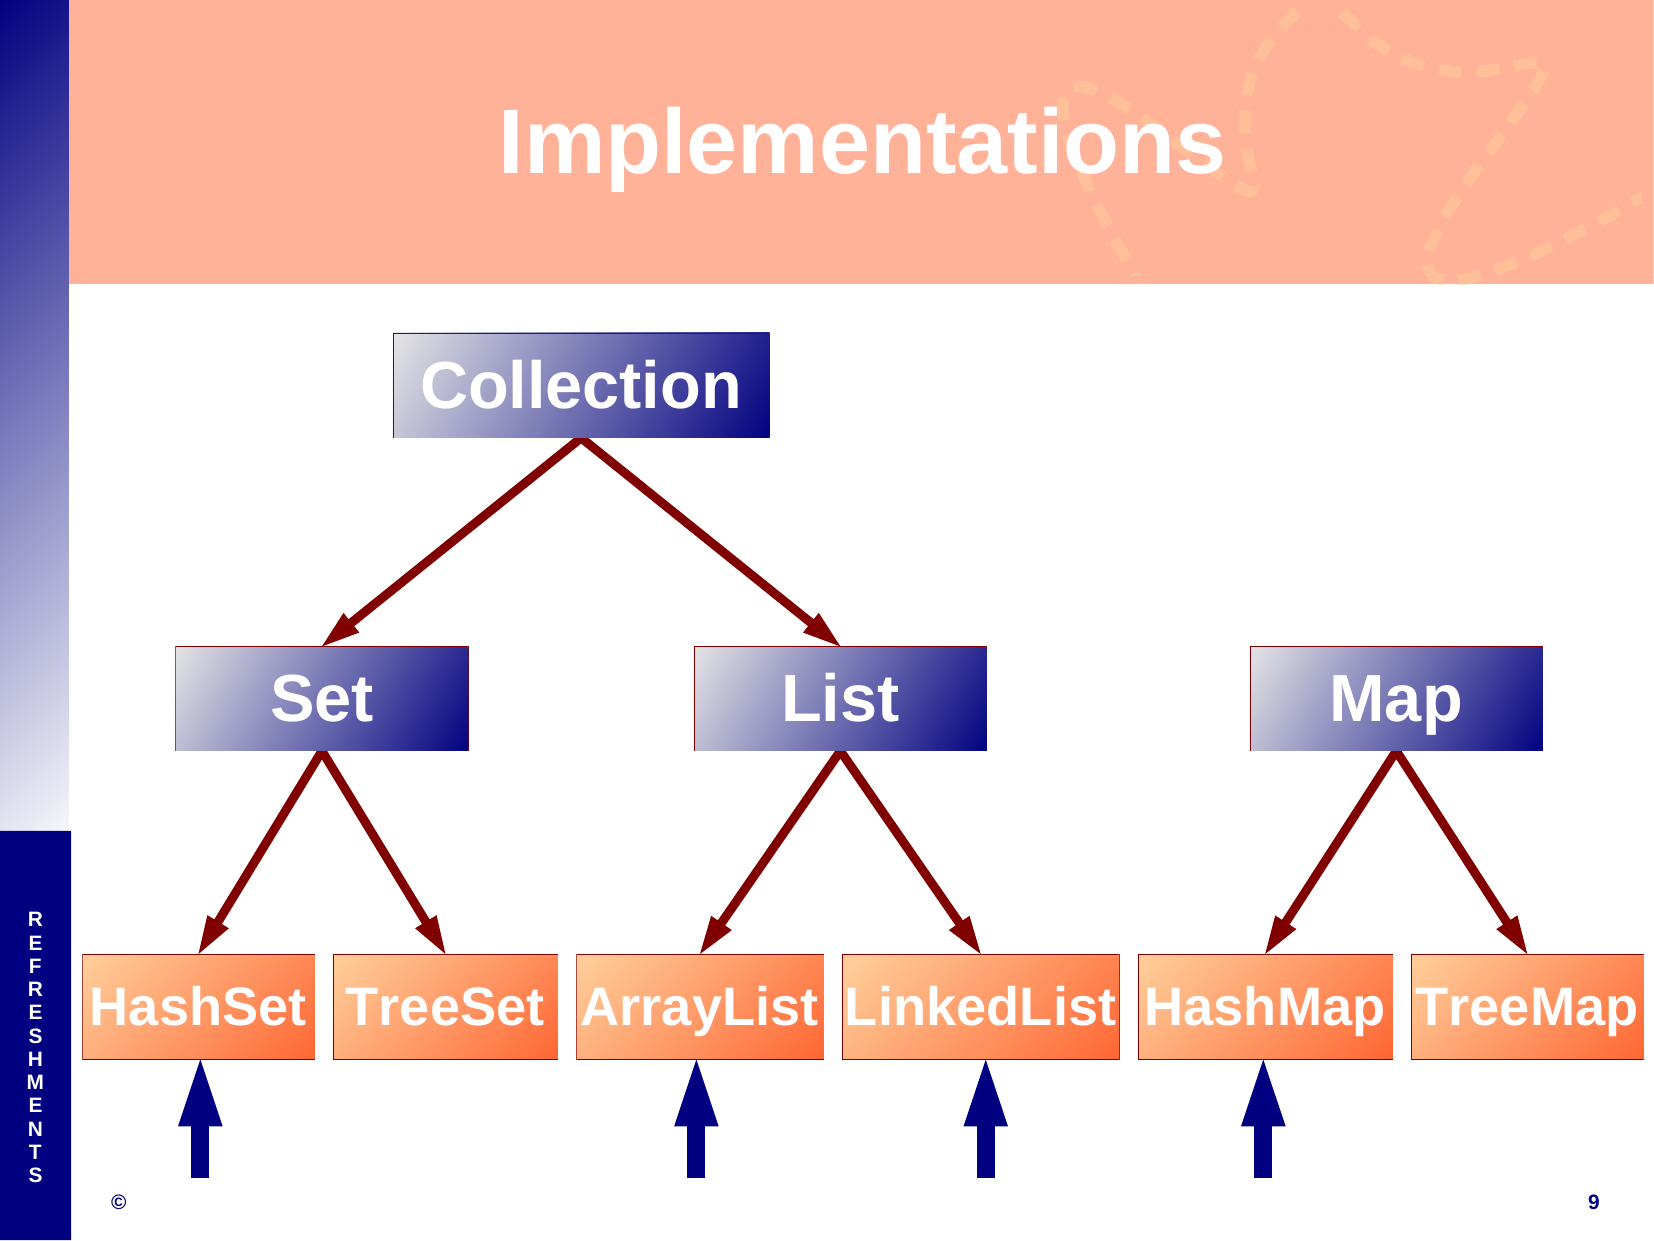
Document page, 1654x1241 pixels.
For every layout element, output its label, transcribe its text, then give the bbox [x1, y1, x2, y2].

text_box Set [175, 646, 469, 751]
text_box HashSet [82, 954, 315, 1060]
title Implementations [72, 37, 1654, 246]
text_box Map [1249, 646, 1543, 751]
text_box Collection [392, 332, 770, 438]
text_box HashMap [1137, 954, 1393, 1060]
text_box R E F R E S H M E N T S [0, 830, 71, 1241]
text_box TreeSet [332, 954, 558, 1060]
text_box List [693, 646, 987, 751]
text_box TreeMap [1411, 954, 1644, 1060]
text_box ArrayList [576, 954, 824, 1060]
text_box LinkedList [842, 954, 1120, 1060]
